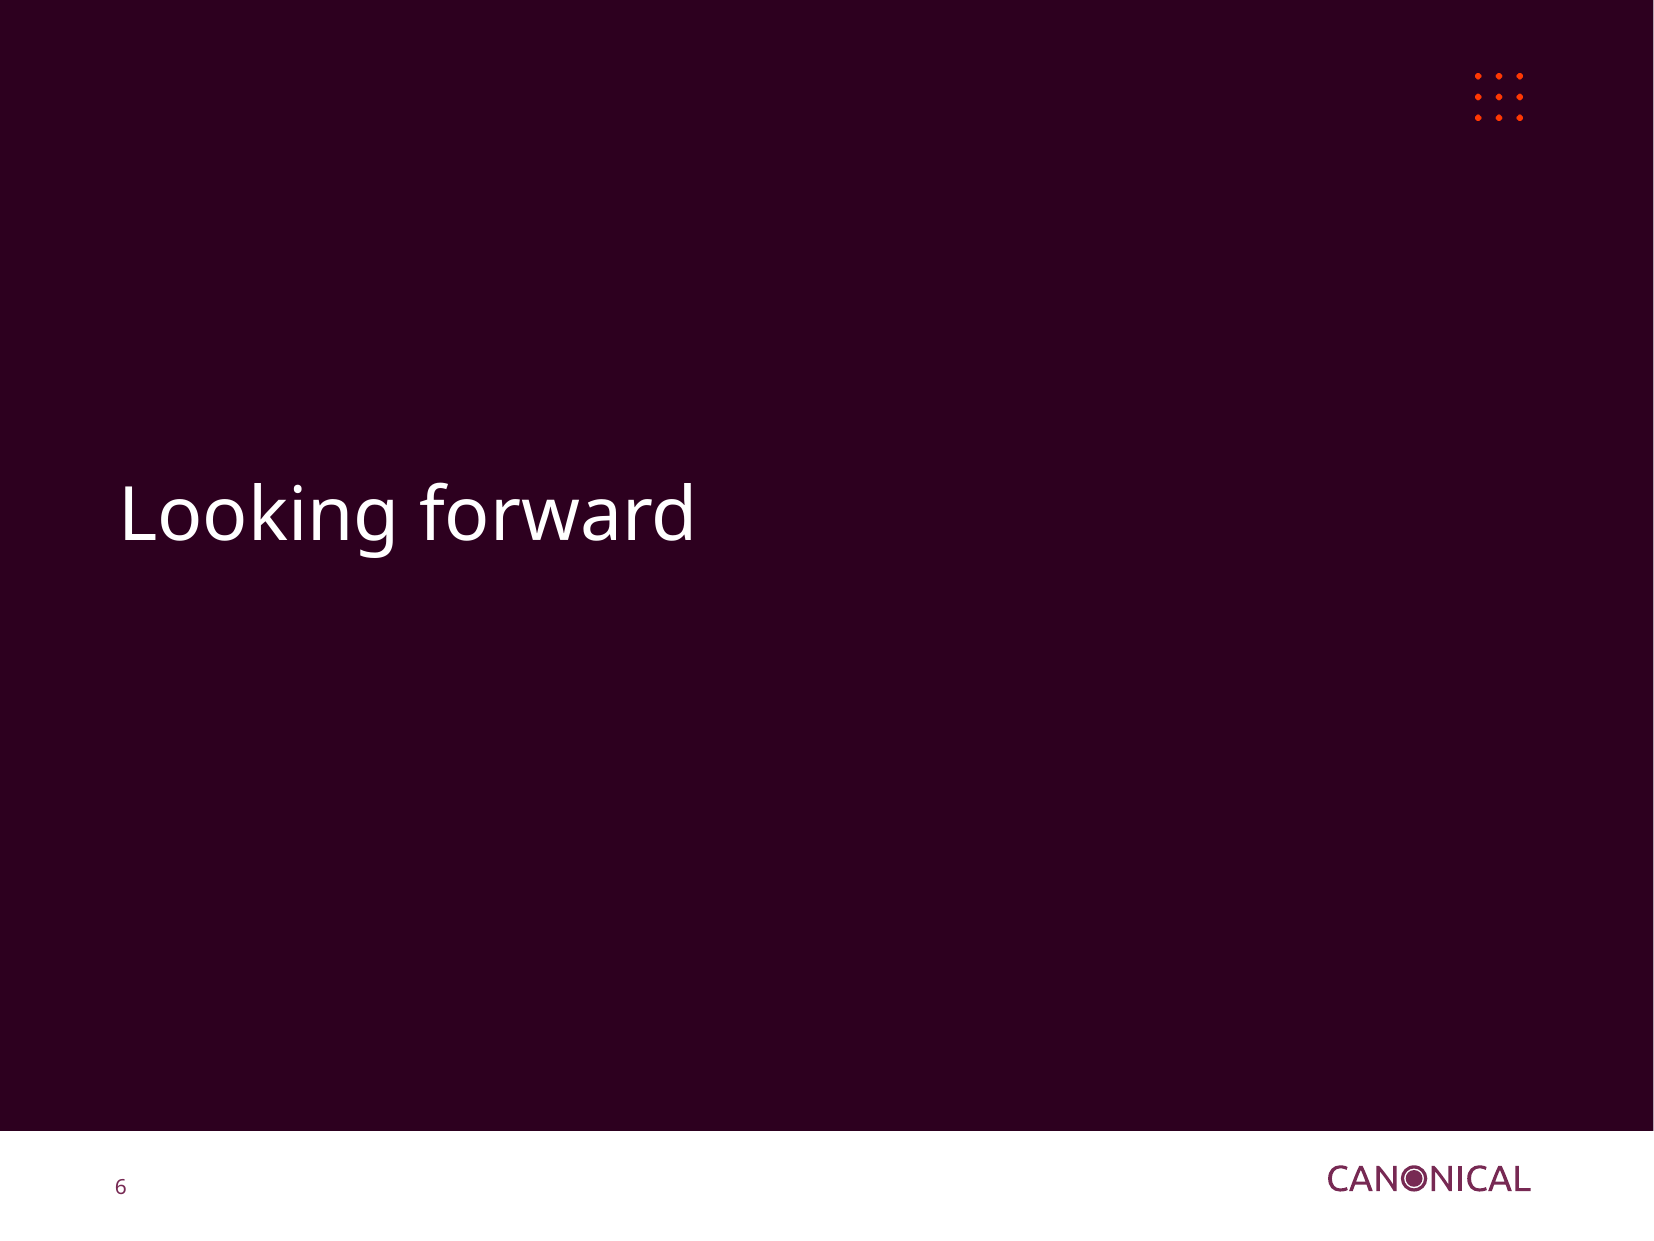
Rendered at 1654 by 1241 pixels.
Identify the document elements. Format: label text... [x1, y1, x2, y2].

picture [0, 0, 1654, 1131]
title Looking forward [118, 338, 1508, 686]
